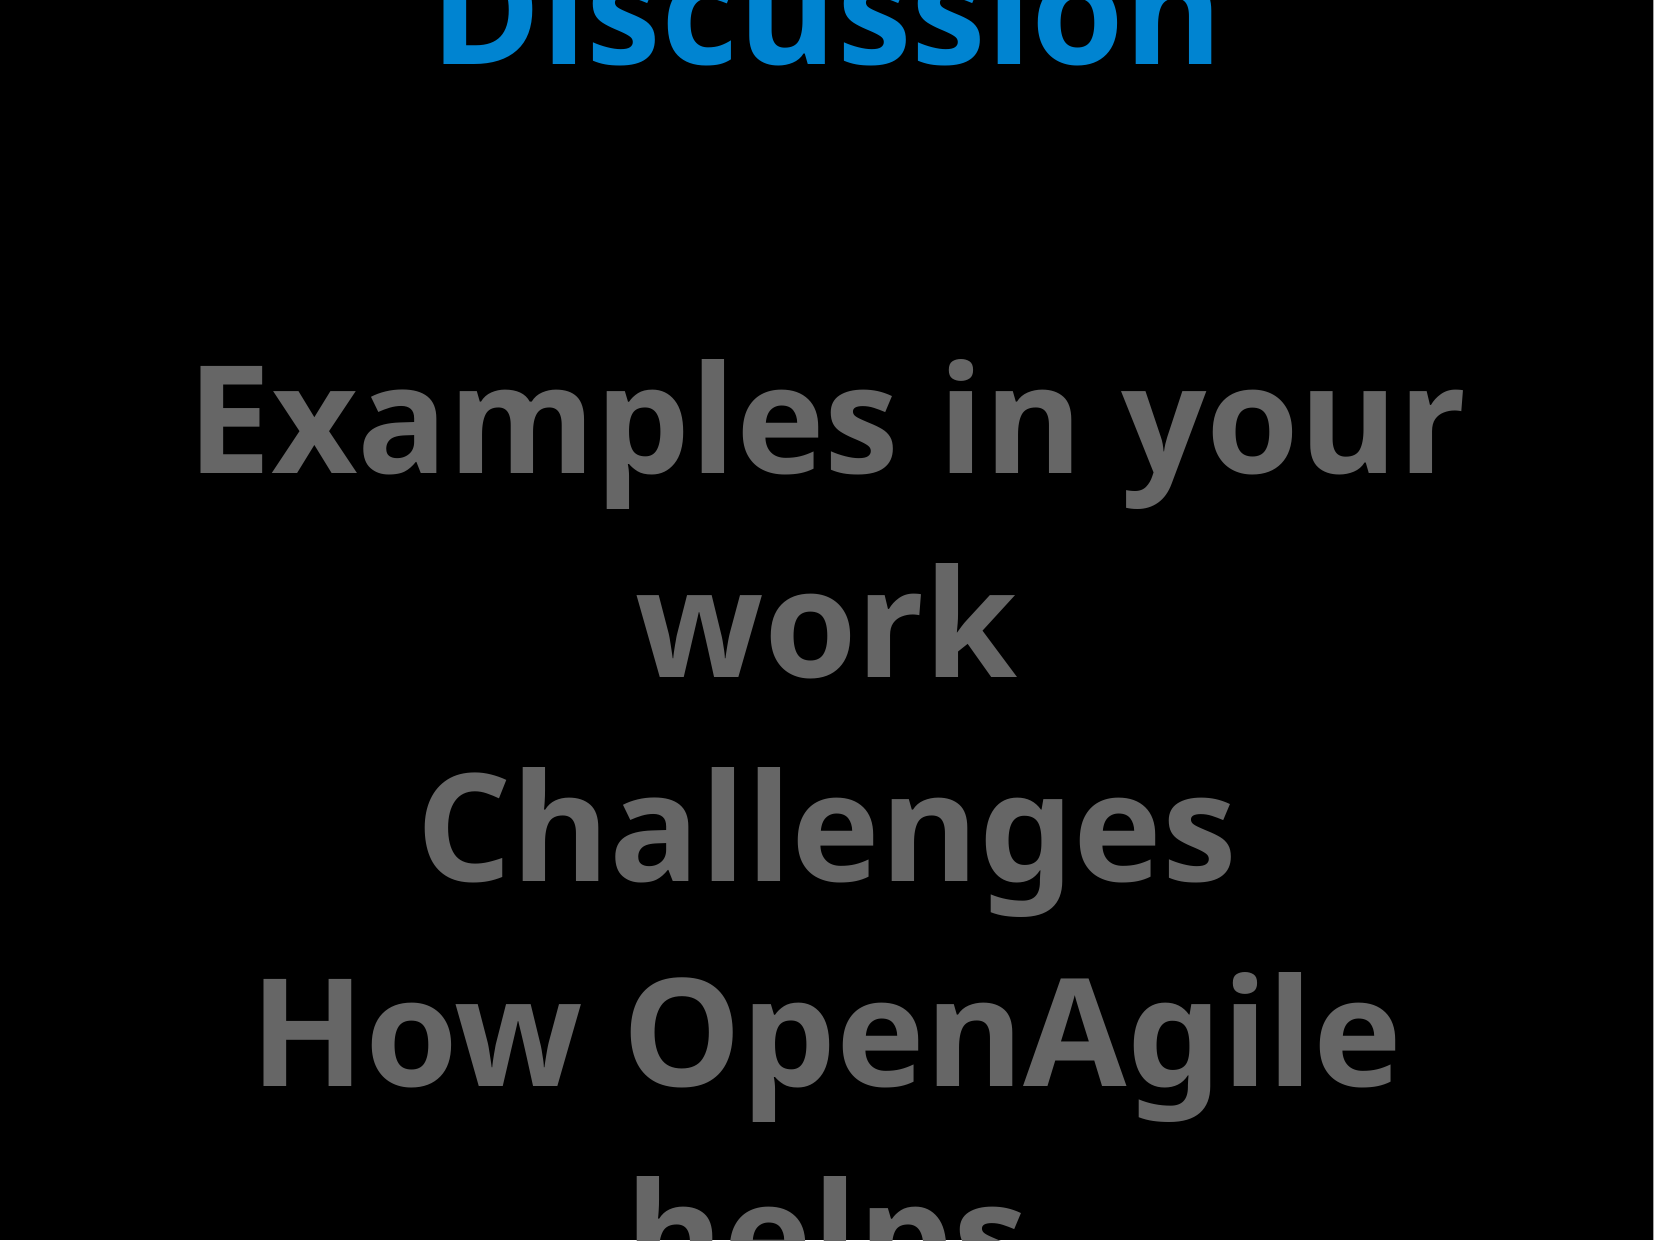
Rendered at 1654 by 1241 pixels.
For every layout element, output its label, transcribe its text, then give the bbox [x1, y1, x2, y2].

title Discussion Examples in your work Challenges How OpenAgile helps [58, 57, 1595, 1182]
